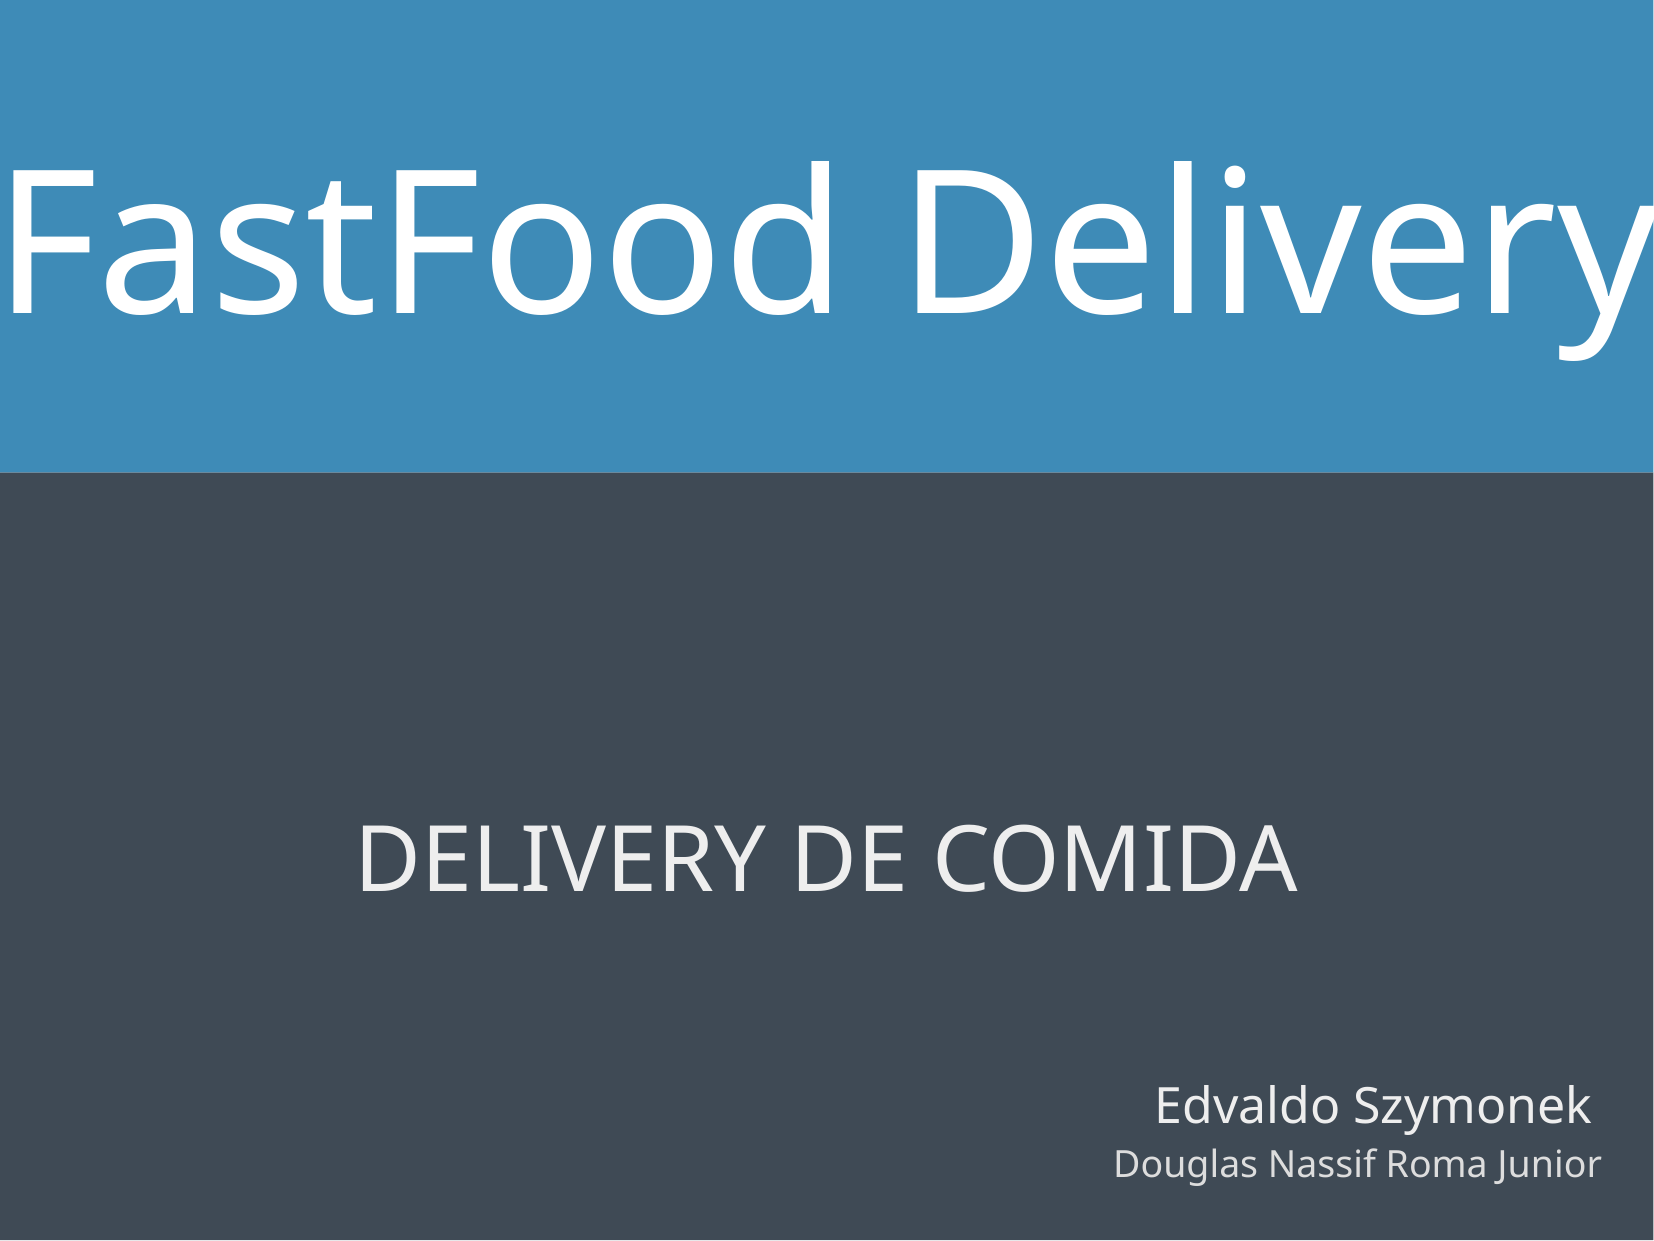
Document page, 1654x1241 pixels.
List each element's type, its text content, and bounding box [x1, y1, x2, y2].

text_box DELIVERY DE COMIDA [0, 473, 1654, 1241]
text_box Douglas Nassif Roma Junior [1098, 1130, 1603, 1188]
text_box Edvaldo Szymonek [1139, 1062, 1592, 1135]
text_box FastFood Delivery [0, 0, 1654, 473]
